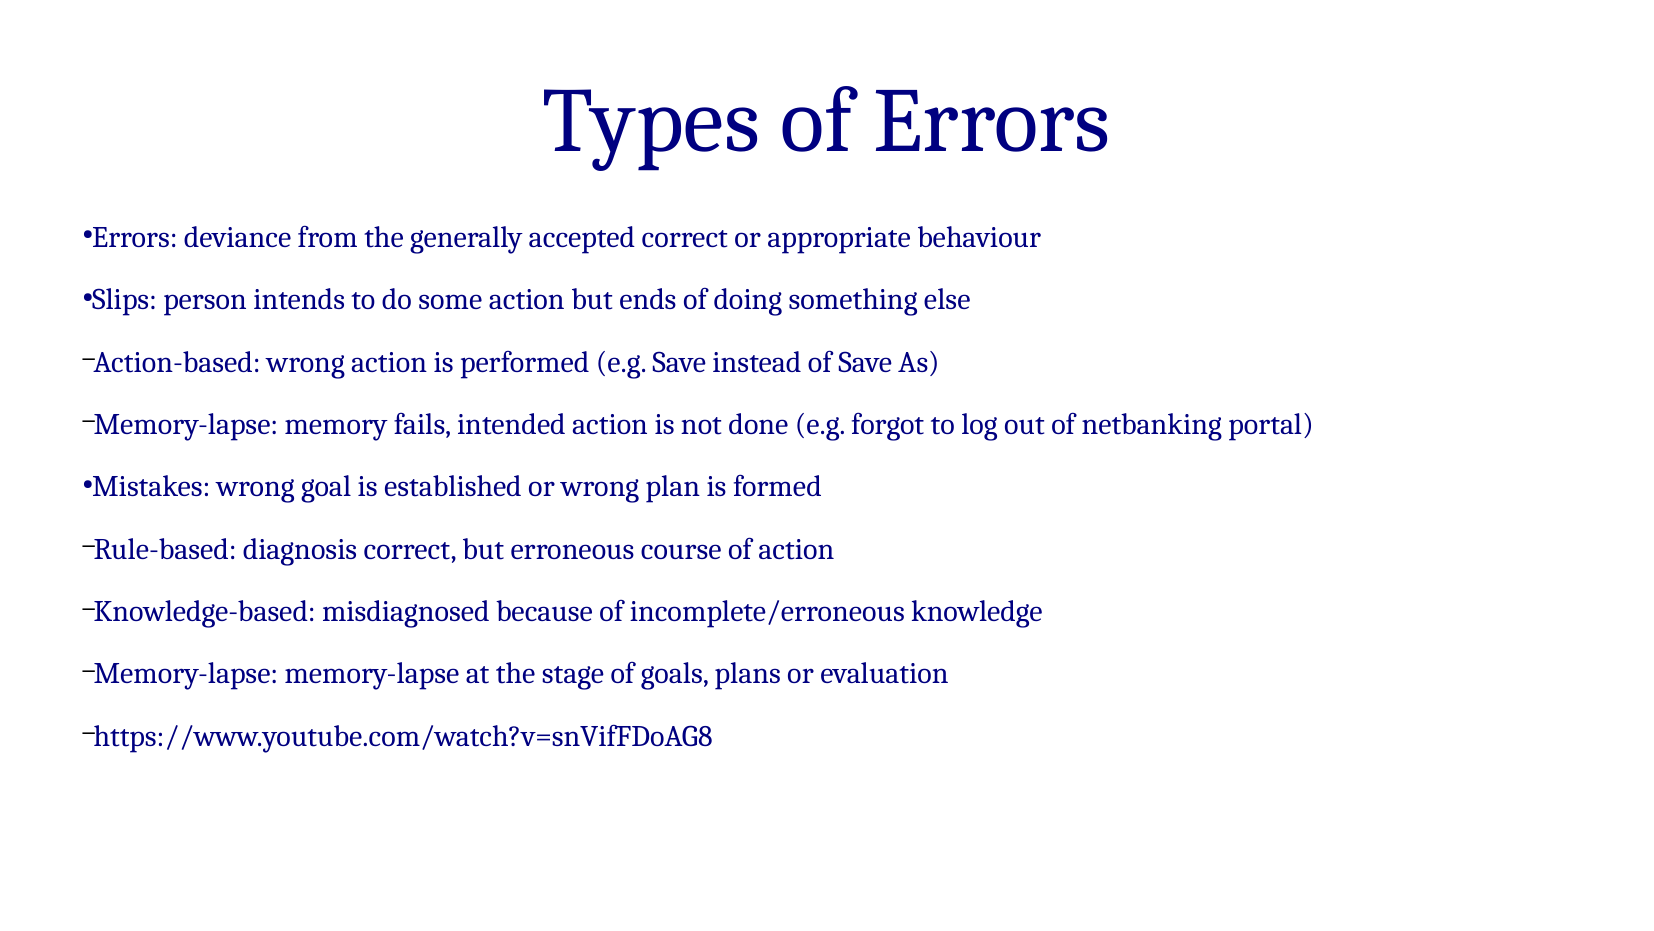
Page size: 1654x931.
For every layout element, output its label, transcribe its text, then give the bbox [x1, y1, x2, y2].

list Errors: deviance from the generally accepted correct or appropriate behaviour Slips: person intends to do some action but ends of doing something else Action-based: wrong action is performed (e.g. Save instead of Save As) Memory-lapse: memory fails, intended action is not done (e.g. forgot to log out of netbanking portal) Mistakes: wrong goal is established or wrong plan is formed Rule-based: diagnosis correct, but erroneous course of action Knowledge-based: misdiagnosed because of incomplete/erroneous knowledge Memory-lapse: memory-lapse at the stage of goals, plans or evaluation https://www.youtube.com/watch?v=snVifFDoAG8 [82, 217, 1571, 758]
title Types of Errors [82, 37, 1571, 193]
